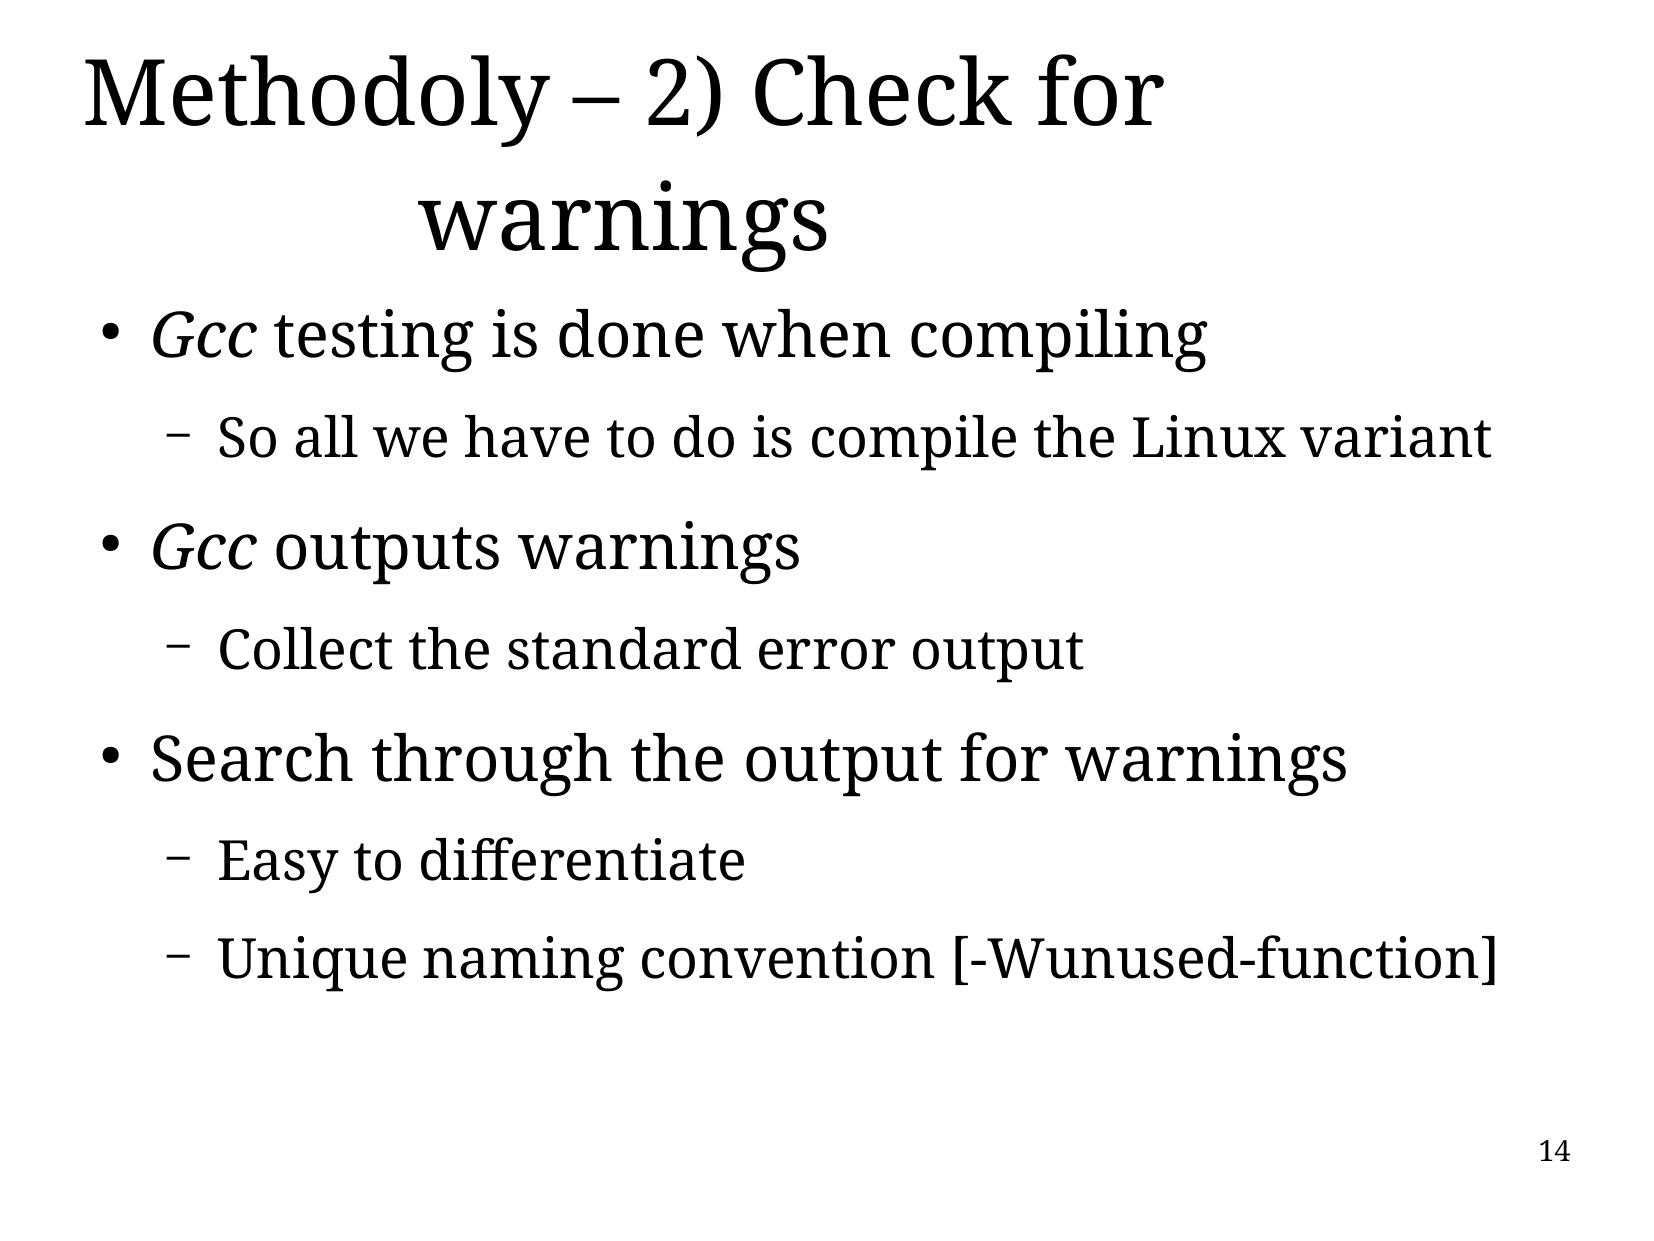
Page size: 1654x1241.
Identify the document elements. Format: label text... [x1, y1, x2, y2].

list Gcc testing is done when compiling So all we have to do is compile the Linux variant Gcc outputs warnings Collect the standard error output Search through the output for warnings Easy to differentiate Unique naming convention [-Wunused-function] [82, 290, 1571, 1010]
title Methodoly – 2) Check for warnings [82, 49, 1571, 257]
